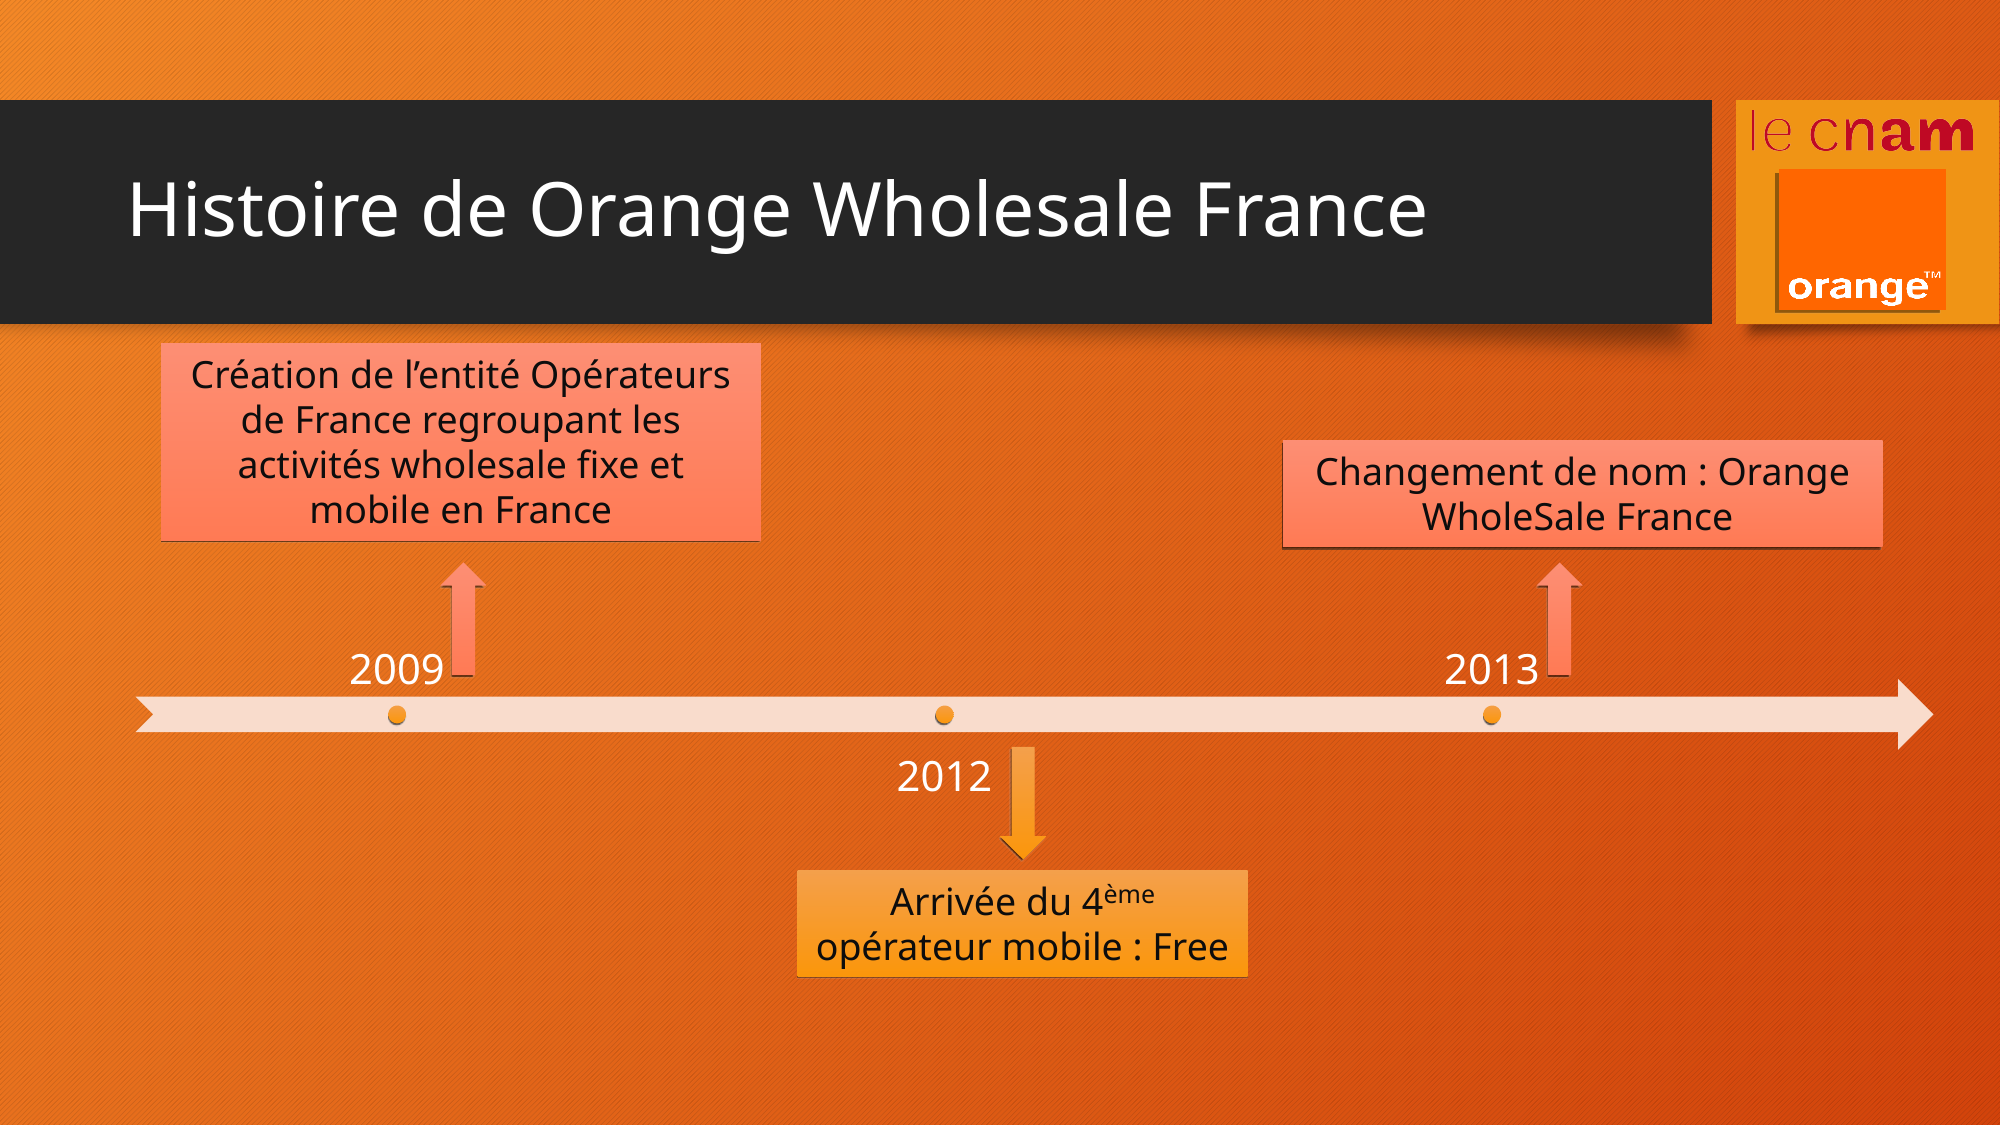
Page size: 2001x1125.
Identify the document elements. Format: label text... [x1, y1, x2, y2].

picture [1752, 110, 1973, 151]
text_box [440, 562, 487, 676]
text_box Arrivée du 4ème opérateur mobile : Free [797, 870, 1248, 977]
text_box 2012 [683, 732, 1206, 804]
picture [1779, 169, 1946, 310]
text_box Changement de nom : Orange WholeSale France [1282, 440, 1883, 547]
text_box 2009 [136, 625, 658, 697]
text_box Création de l’entité Opérateurs de France regroupant les activités wholesale fixe et mobile en France [161, 343, 761, 541]
text_box 2013 [1231, 625, 1753, 697]
text_box [1536, 562, 1583, 676]
text_box [999, 746, 1047, 860]
title Histoire de Orange Wholesale France [111, 123, 1689, 301]
text_box [135, 678, 1934, 750]
